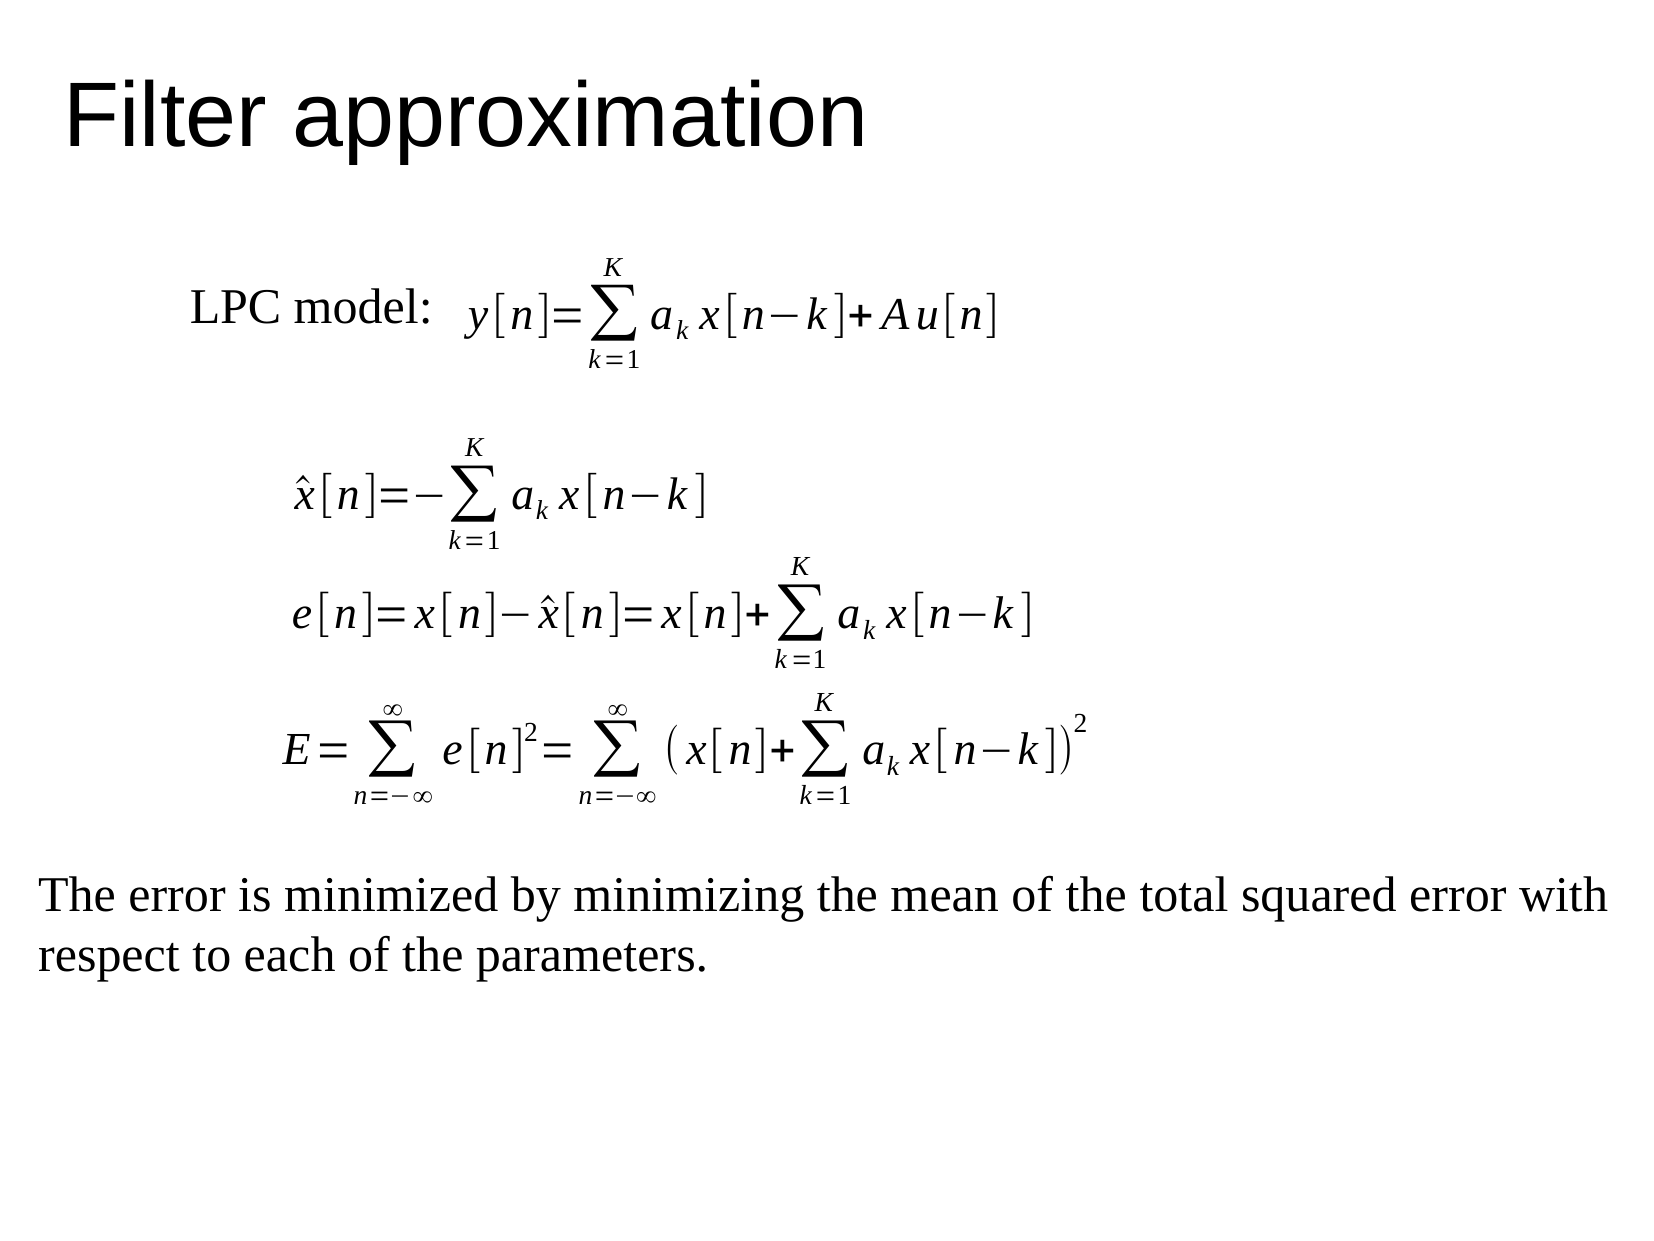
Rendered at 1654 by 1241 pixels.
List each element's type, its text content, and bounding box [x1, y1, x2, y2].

chart [285, 431, 1040, 676]
text_box The error is minimized by minimizing the mean of the total squared error with respect to each of the parameters. [23, 849, 1637, 989]
text_box LPC model: [174, 262, 448, 342]
chart [273, 687, 1093, 811]
chart [455, 251, 1006, 376]
title Filter approximation [63, 21, 1414, 209]
